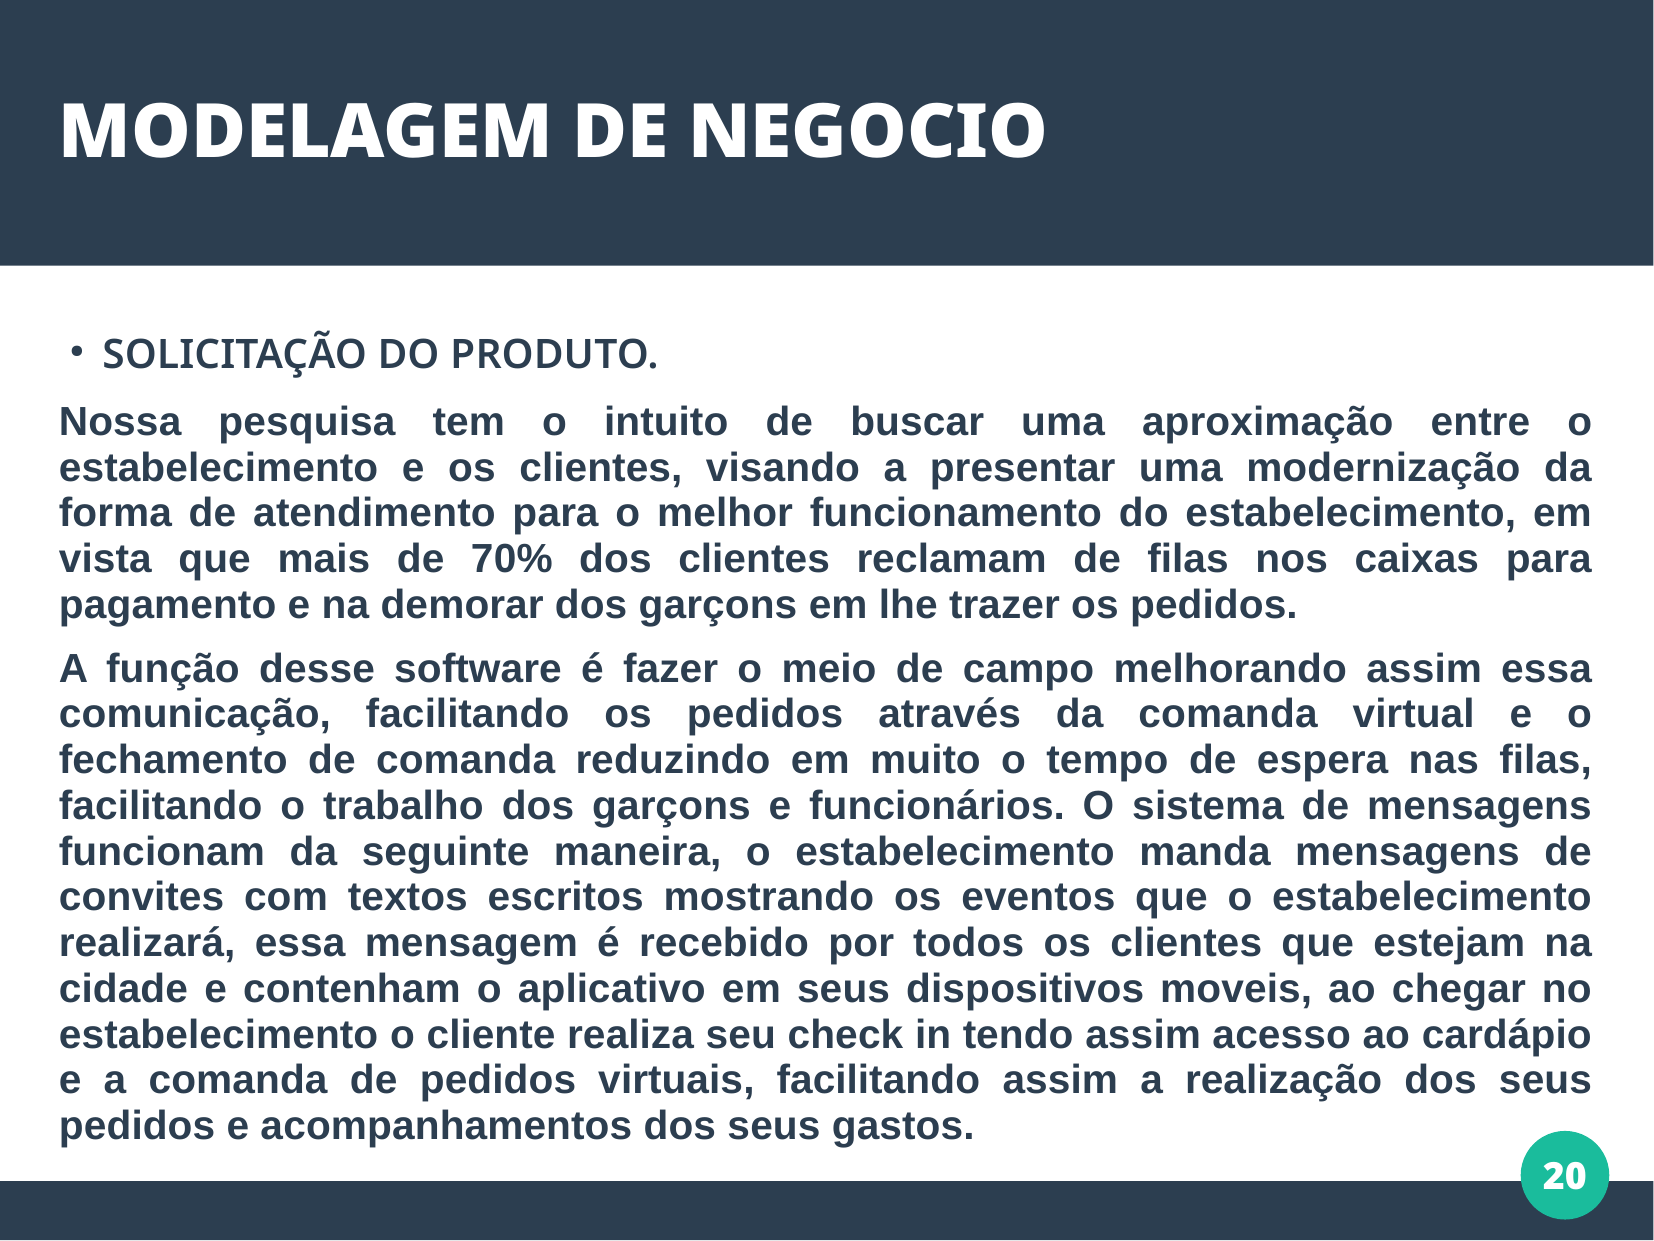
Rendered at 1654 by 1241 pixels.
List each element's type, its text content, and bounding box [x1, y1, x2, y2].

list SOLICITAÇÃO DO PRODUTO. Nossa pesquisa tem o intuito de buscar uma aproximação entre o estabelecimento e os clientes, visando a presentar uma modernização da forma de atendimento para o melhor funcionamento do estabelecimento, em vista que mais de 70% dos clientes reclamam de filas nos caixas para pagamento e na demorar dos garçons em lhe trazer os pedidos. A função desse software é fazer o meio de campo melhorando assim essa comunicação, facilitando os pedidos através da comanda virtual e o fechamento de comanda reduzindo em muito o tempo de espera nas filas, facilitando o trabalho dos garçons e funcionários. O sistema de mensagens funcionam da seguinte maneira, o estabelecimento manda mensagens de convites com textos escritos mostrando os eventos que o estabelecimento realizará, essa mensagem é recebido por todos os clientes que estejam na cidade e contenham o aplicativo em seus dispositivos moveis, ao chegar no estabelecimento o cliente realiza seu check in tendo assim acesso ao cardápio e a comanda de pedidos virtuais, facilitando assim a realização dos seus pedidos e acompanhamentos dos seus gastos. [59, 324, 1595, 1152]
title MODELAGEM DE NEGOCIO [59, 49, 1595, 207]
